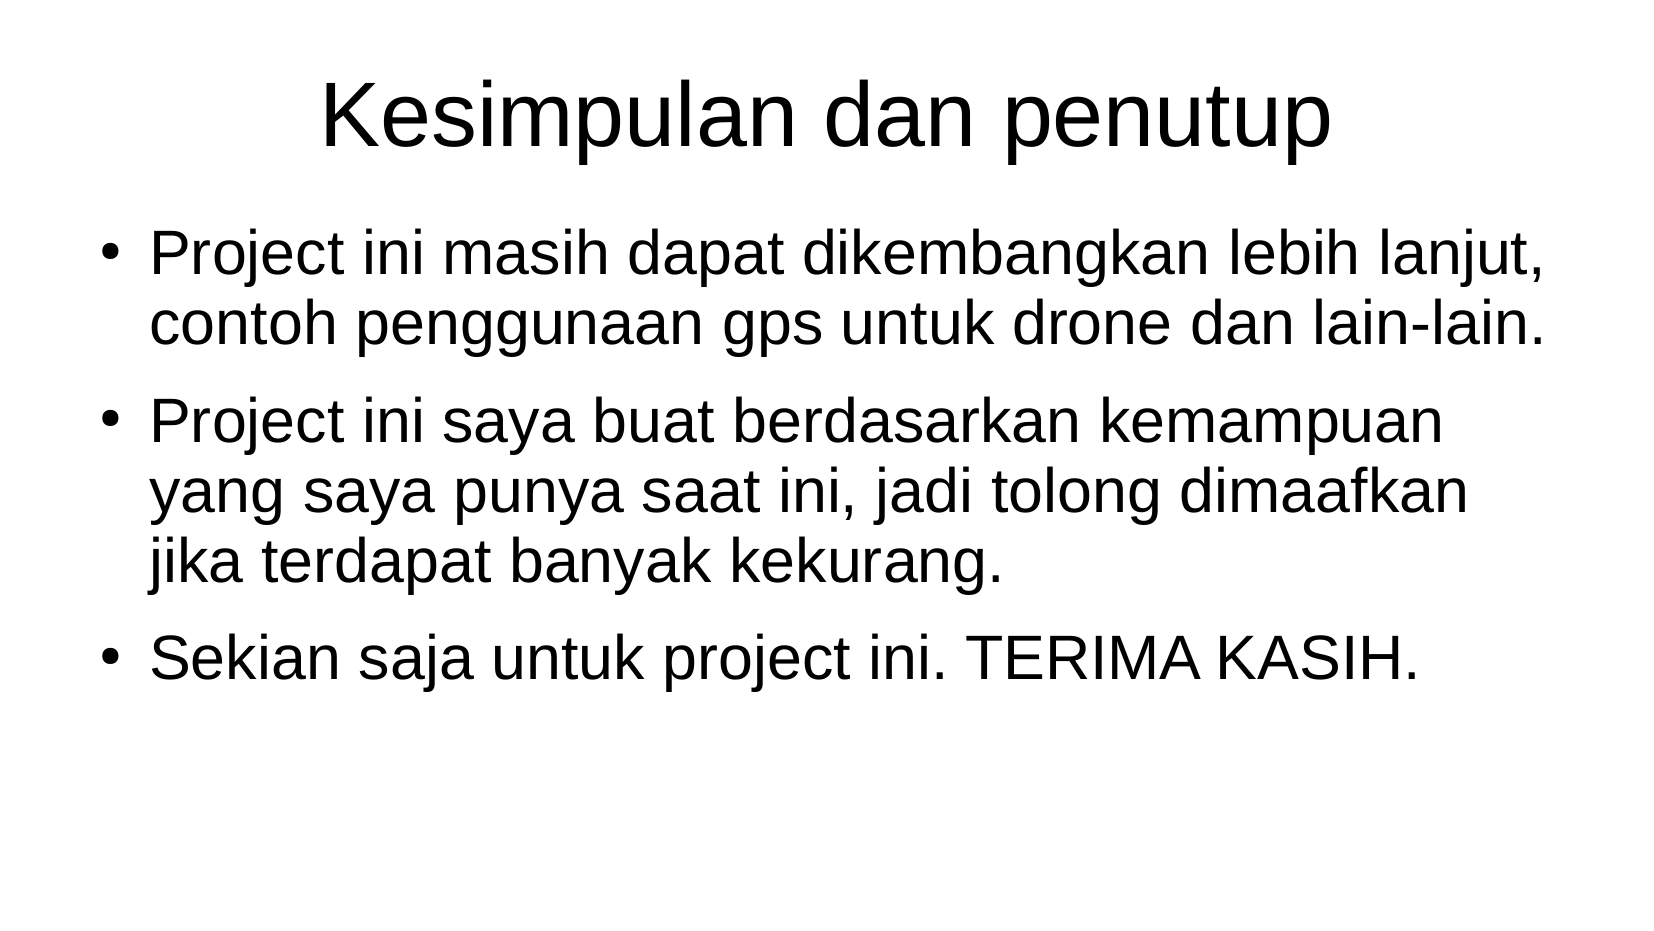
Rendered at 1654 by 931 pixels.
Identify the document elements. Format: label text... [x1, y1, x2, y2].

title Kesimpulan dan penutup [82, 37, 1571, 193]
list Project ini masih dapat dikembangkan lebih lanjut, contoh penggunaan gps untuk drone dan lain-lain. Project ini saya buat berdasarkan kemampuan yang saya punya saat ini, jadi tolong dimaafkan jika terdapat banyak kekurang. Sekian saja untuk project ini. TERIMA KASIH. [82, 217, 1571, 758]
